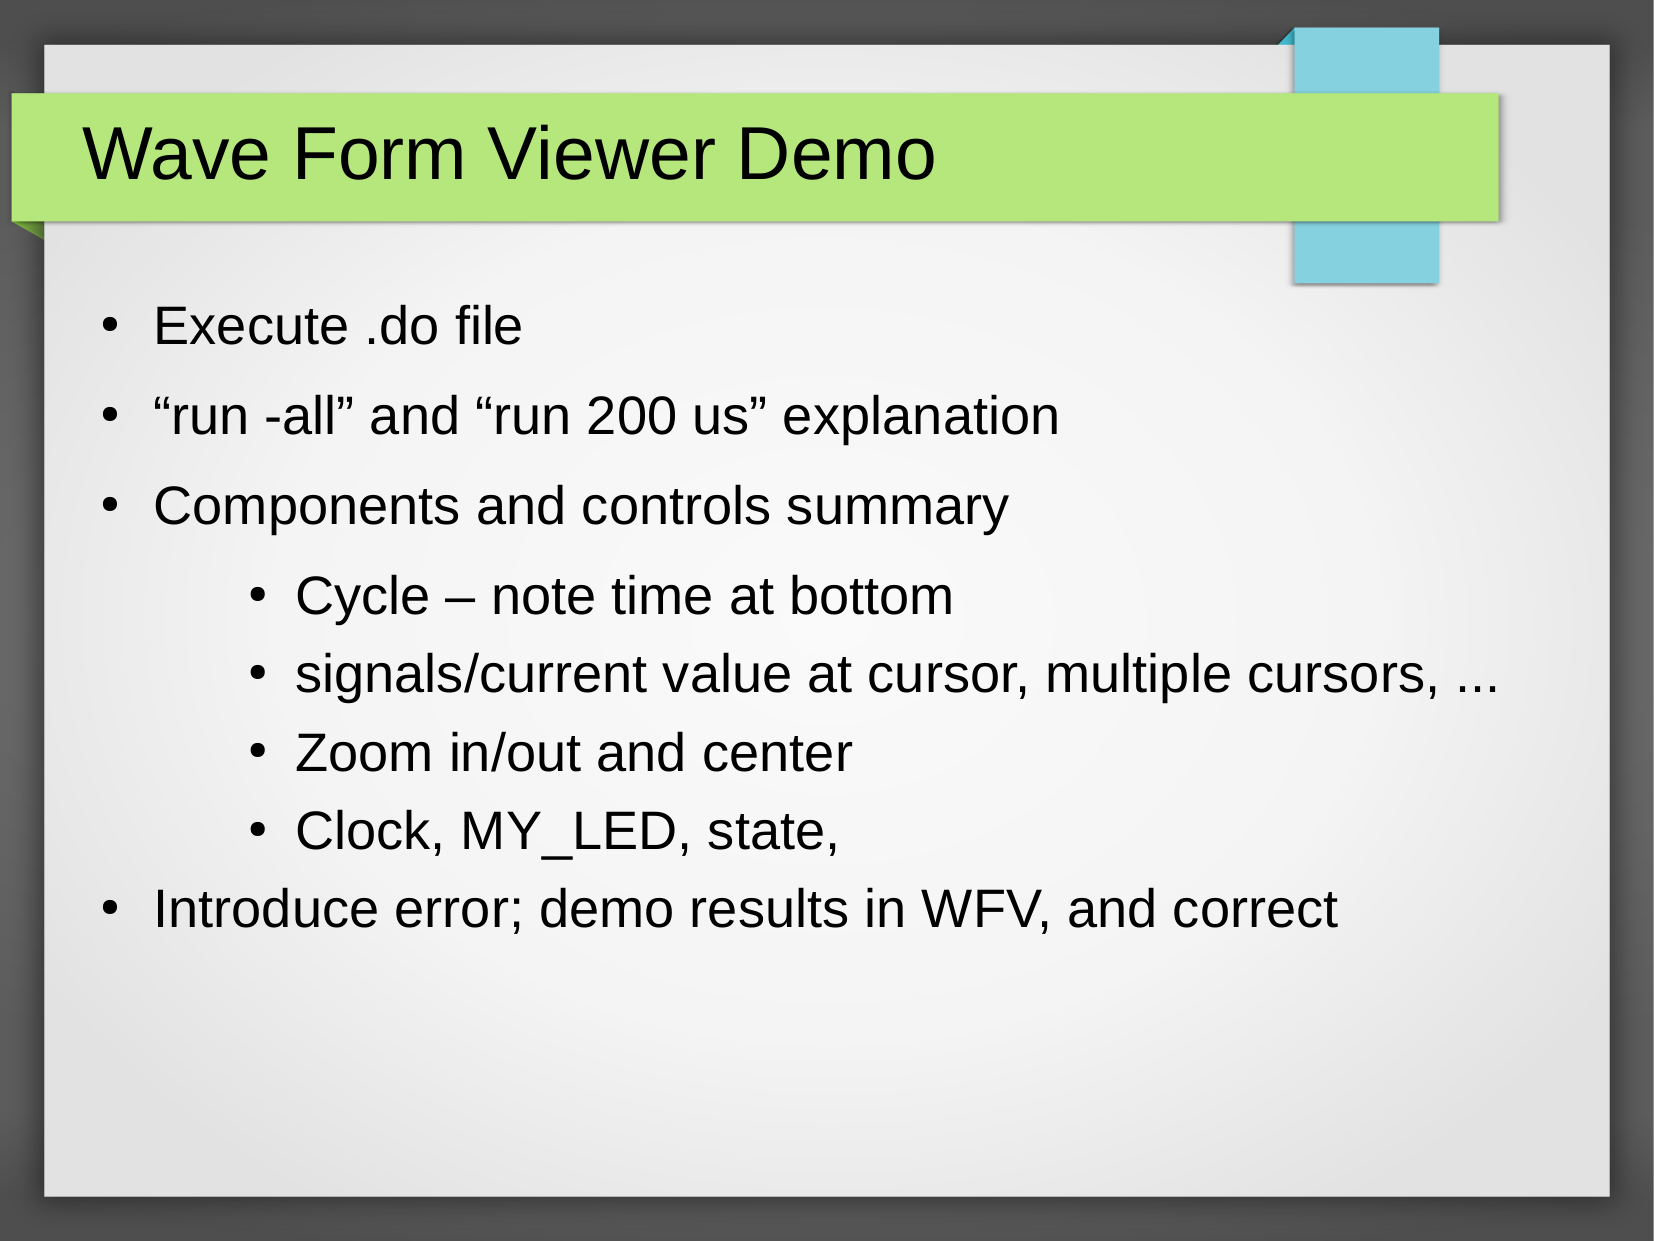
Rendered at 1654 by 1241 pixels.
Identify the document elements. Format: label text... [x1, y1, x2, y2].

title Wave Form Viewer Demo [82, 94, 1264, 213]
picture [0, 0, 1654, 1241]
list Execute .do file “run -all” and “run 200 us” explanation Components and controls summary Cycle – note time at bottom signals/current value at cursor, multiple cursors, ... Zoom in/out and center Clock, MY_LED, state, Introduce error; demo results in WFV, and correct [82, 295, 1571, 1015]
